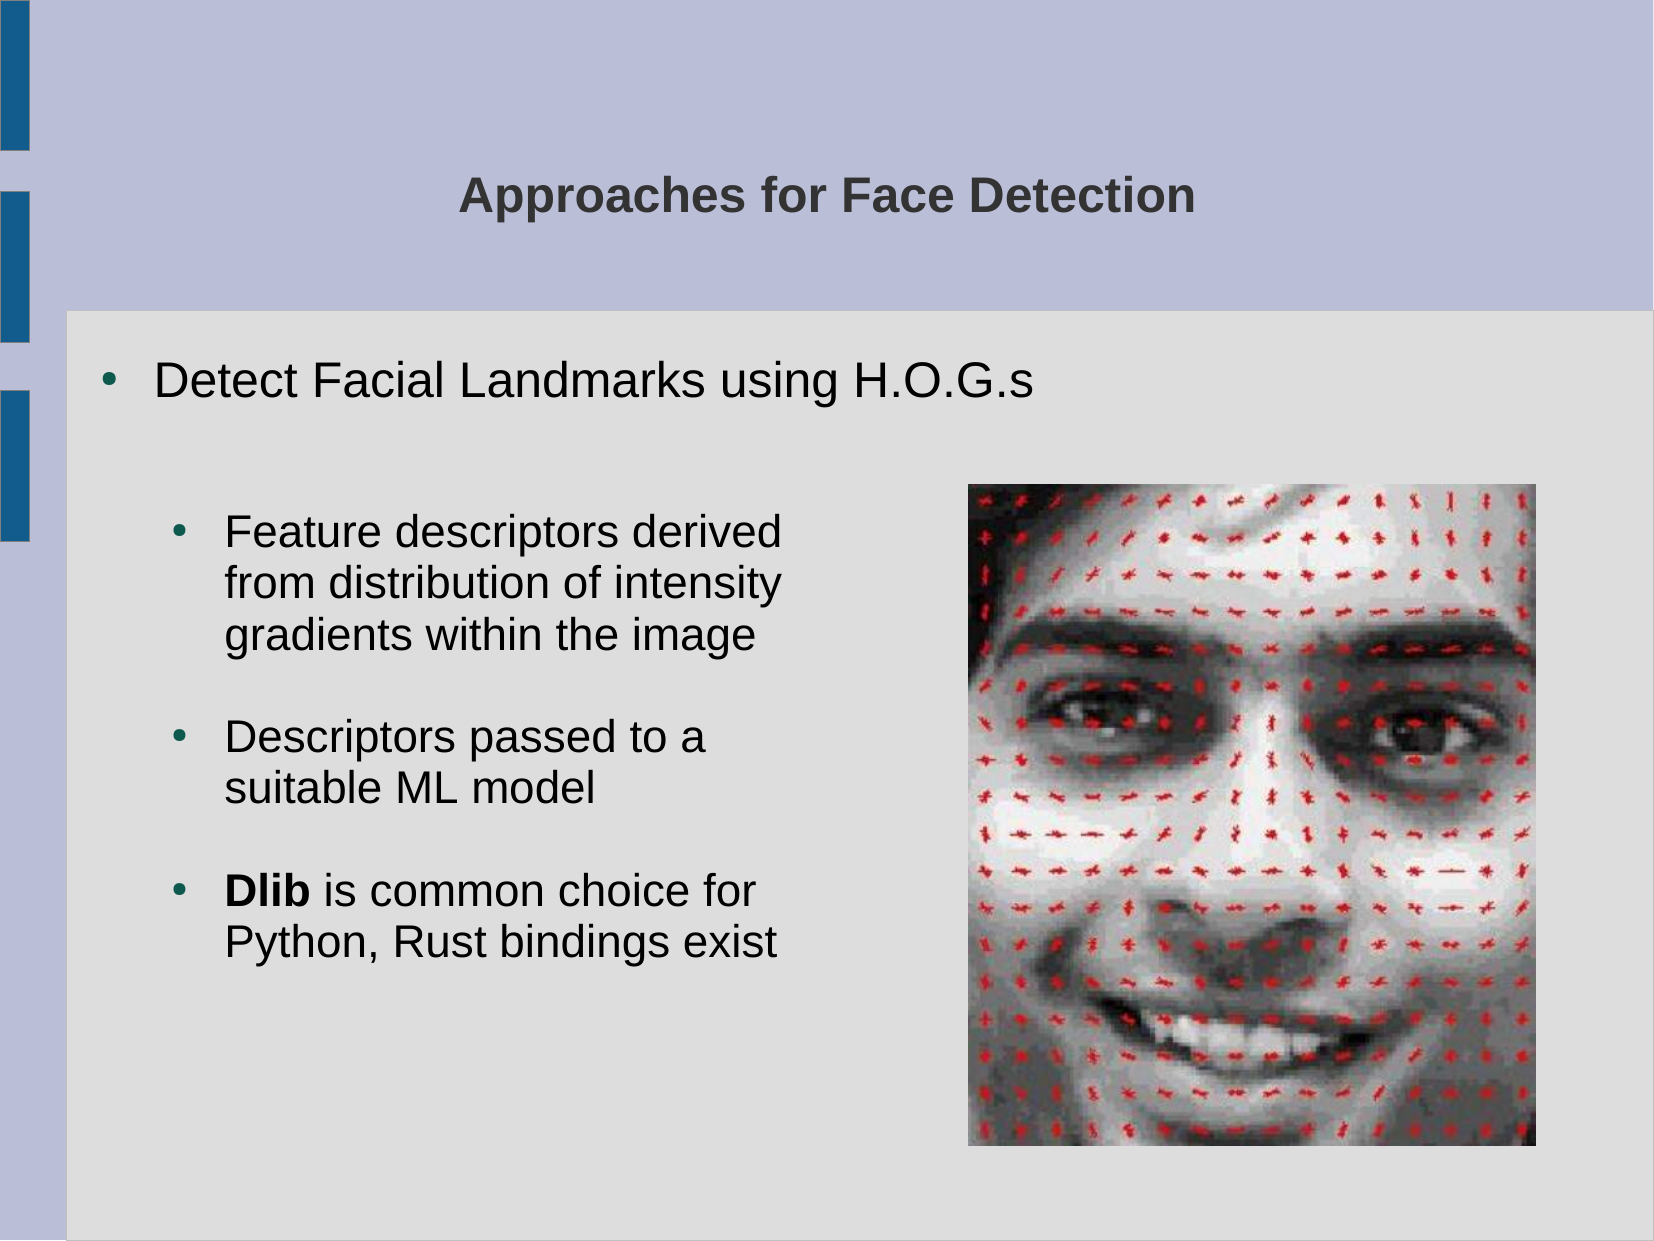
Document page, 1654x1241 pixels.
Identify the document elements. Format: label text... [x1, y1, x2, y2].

title Approaches for Face Detection [121, 91, 1534, 299]
list Feature descriptors derived from distribution of intensity gradients within the image Descriptors passed to a suitable ML model Dlib is common choice for Python, Rust bindings exist [153, 506, 827, 1241]
picture [968, 484, 1536, 1146]
list Detect Facial Landmarks using H.O.G.s [82, 352, 1571, 571]
